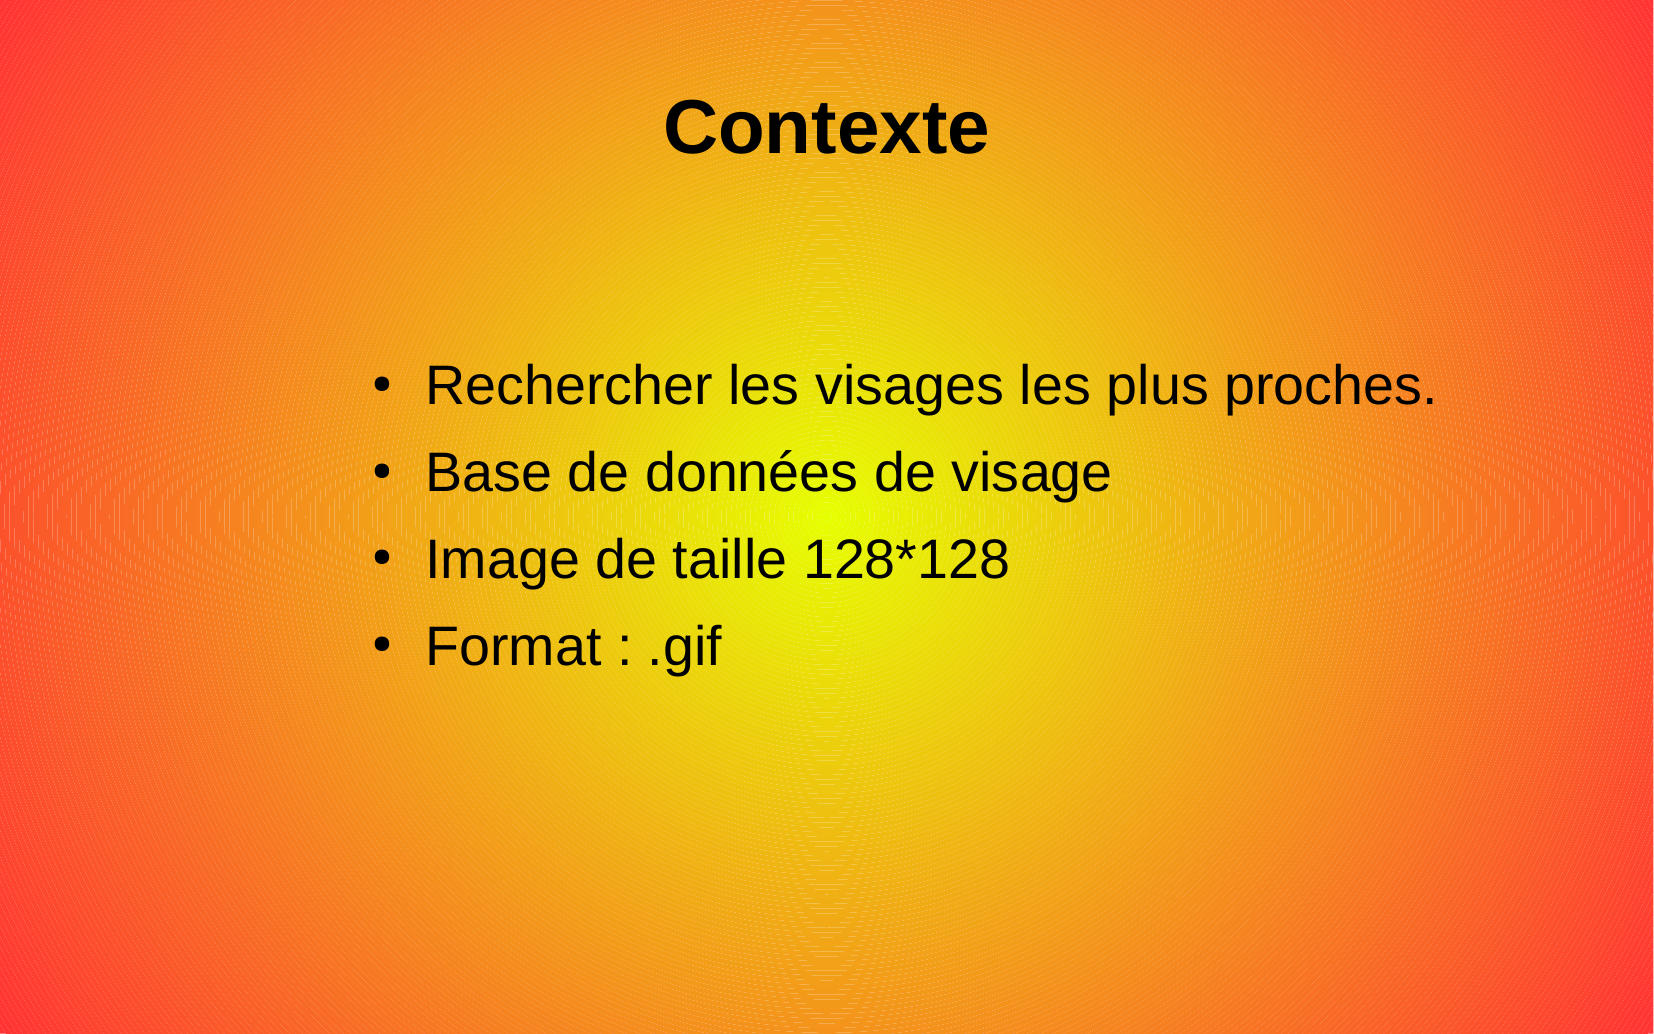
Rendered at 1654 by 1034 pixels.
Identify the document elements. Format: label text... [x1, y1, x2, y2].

title Contexte [82, 41, 1571, 214]
list Rechercher les visages les plus proches. Base de données de visage Image de taille 128*128 Format : .gif [354, 354, 1654, 954]
